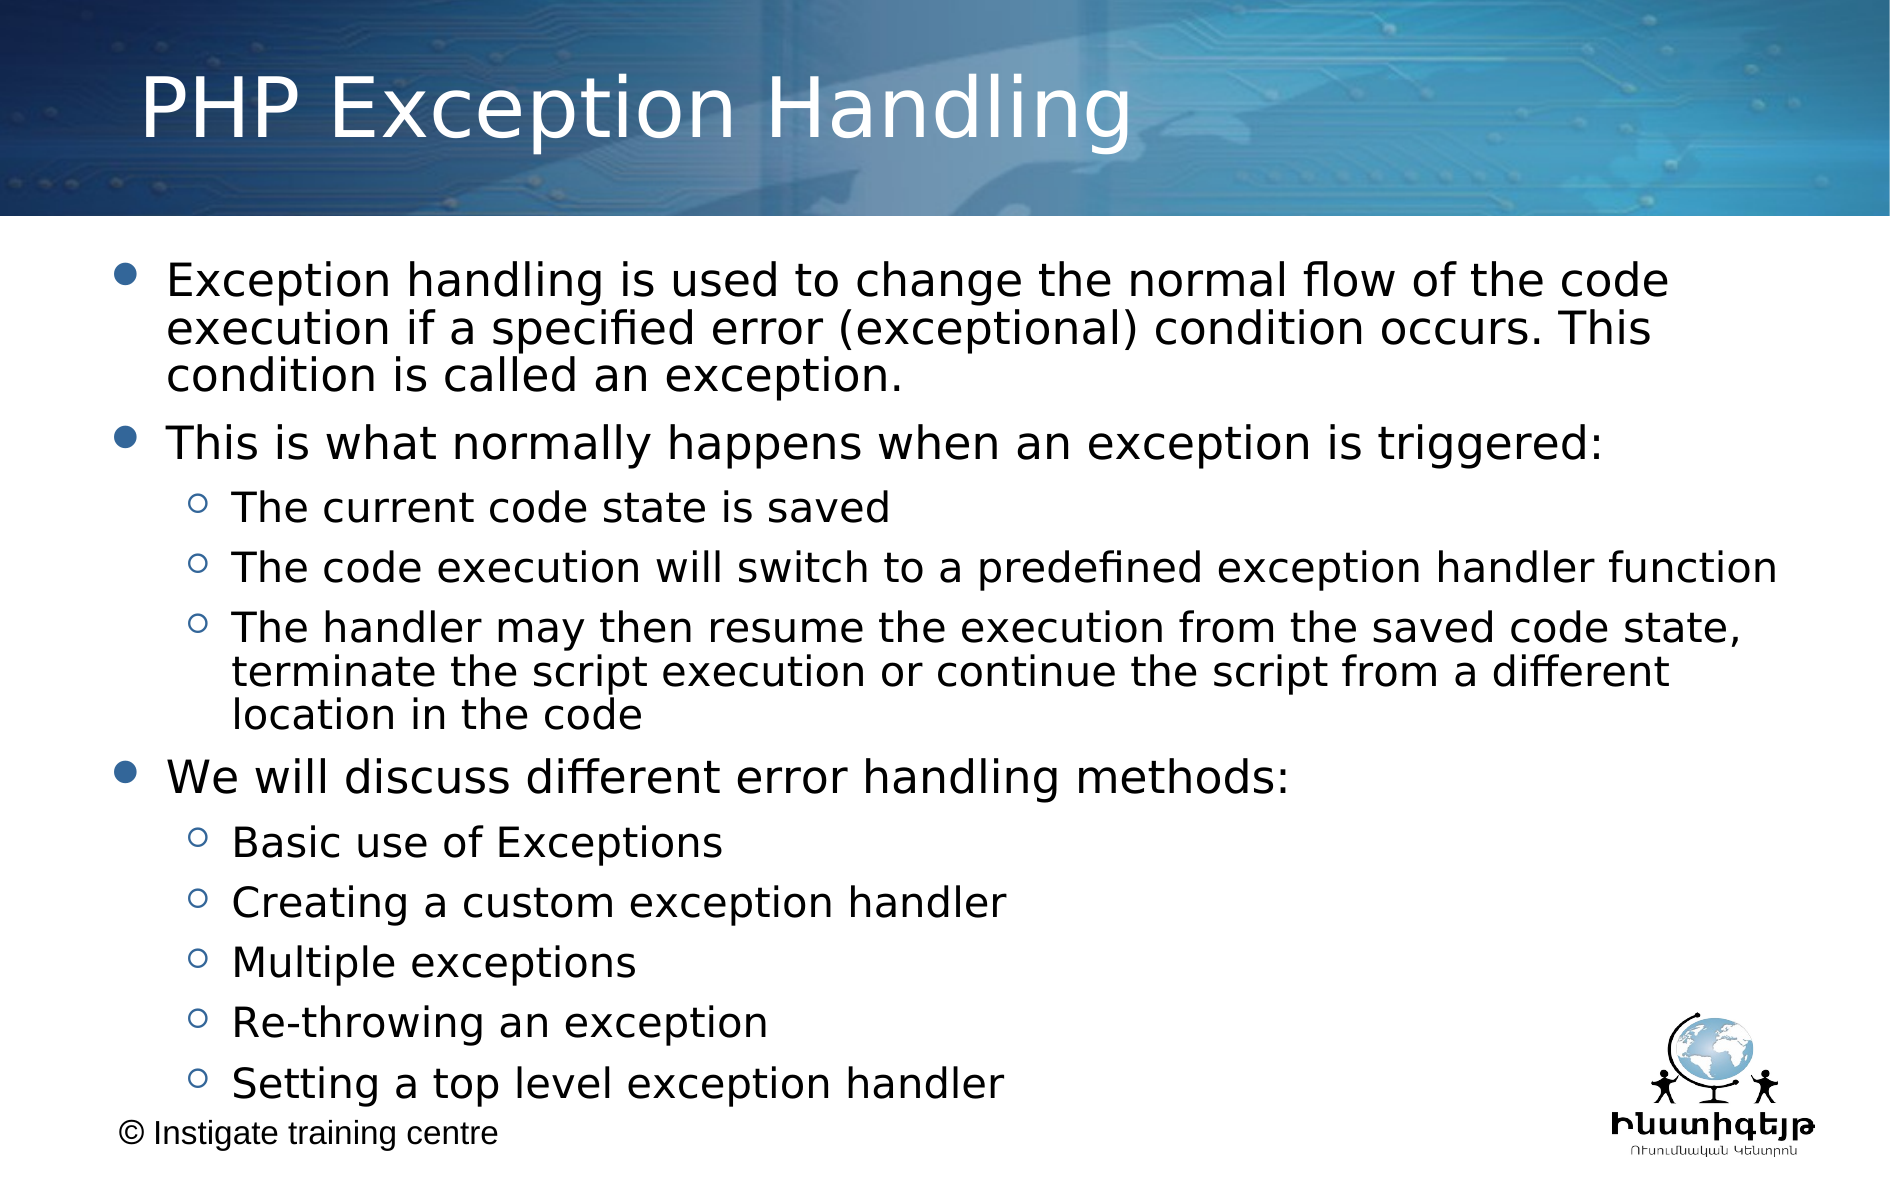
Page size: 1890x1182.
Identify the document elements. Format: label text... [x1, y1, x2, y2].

text_box PHP Sessions (cont.) [138, 155, 1801, 161]
text_box PHP Exception Handling [138, 82, 1801, 87]
picture [1612, 1012, 1815, 1157]
picture [0, 0, 1890, 216]
list Exception handling is used to change the normal flow of the code execution if a specified error (exceptional) condition occurs. This condition is called an exception. This is what normally happens when an exception is triggered: The current code state is saved The code execution will switch to a predefined exception handler function The handler may then resume the execution from the saved code state, terminate the script execution or continue the script from a different location in the code We will discuss different error handling methods: Basic use of Exceptions Creating a custom exception handler Multiple exceptions Re-throwing an exception Setting a top level exception handler [110, 258, 1801, 286]
